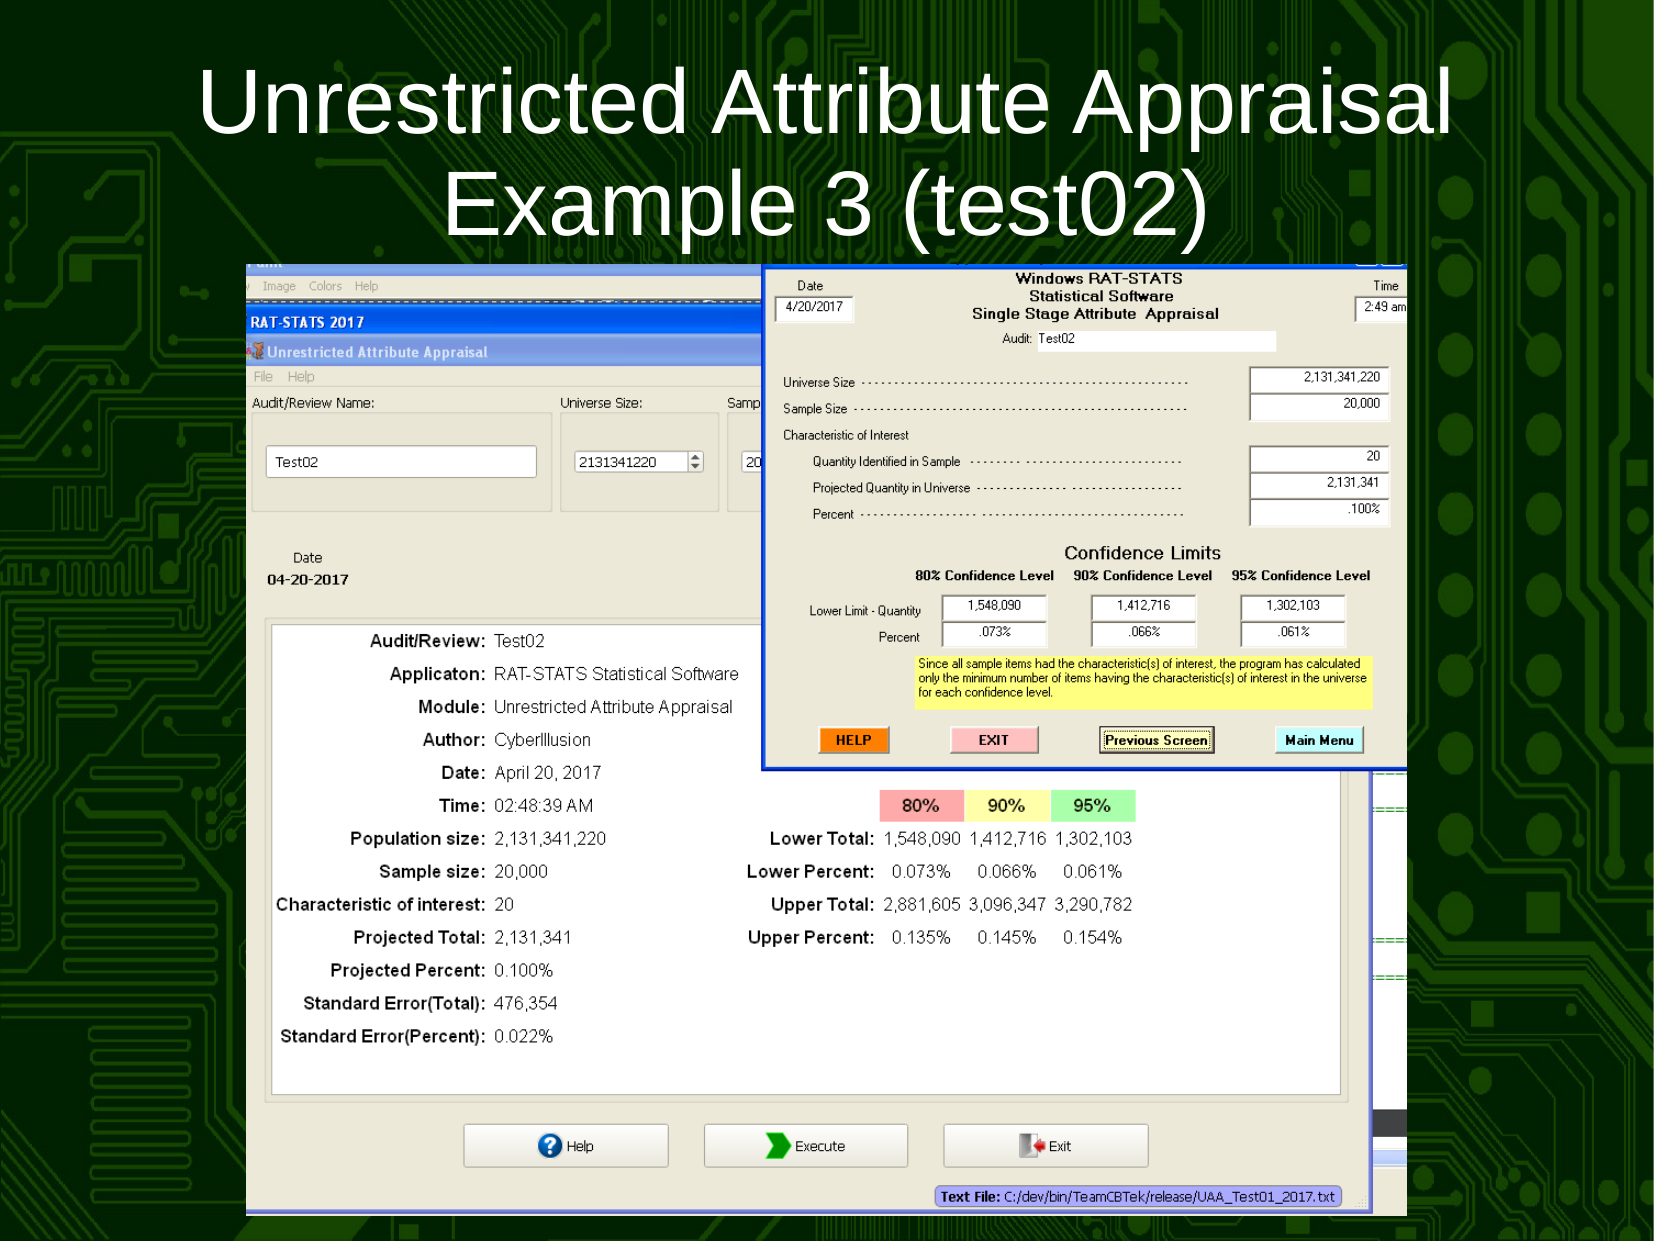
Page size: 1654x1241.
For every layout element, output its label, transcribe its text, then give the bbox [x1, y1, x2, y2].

picture [0, 0, 1654, 1241]
title Unrestricted Attribute Appraisal Example 3 (test02) [82, 49, 1571, 257]
